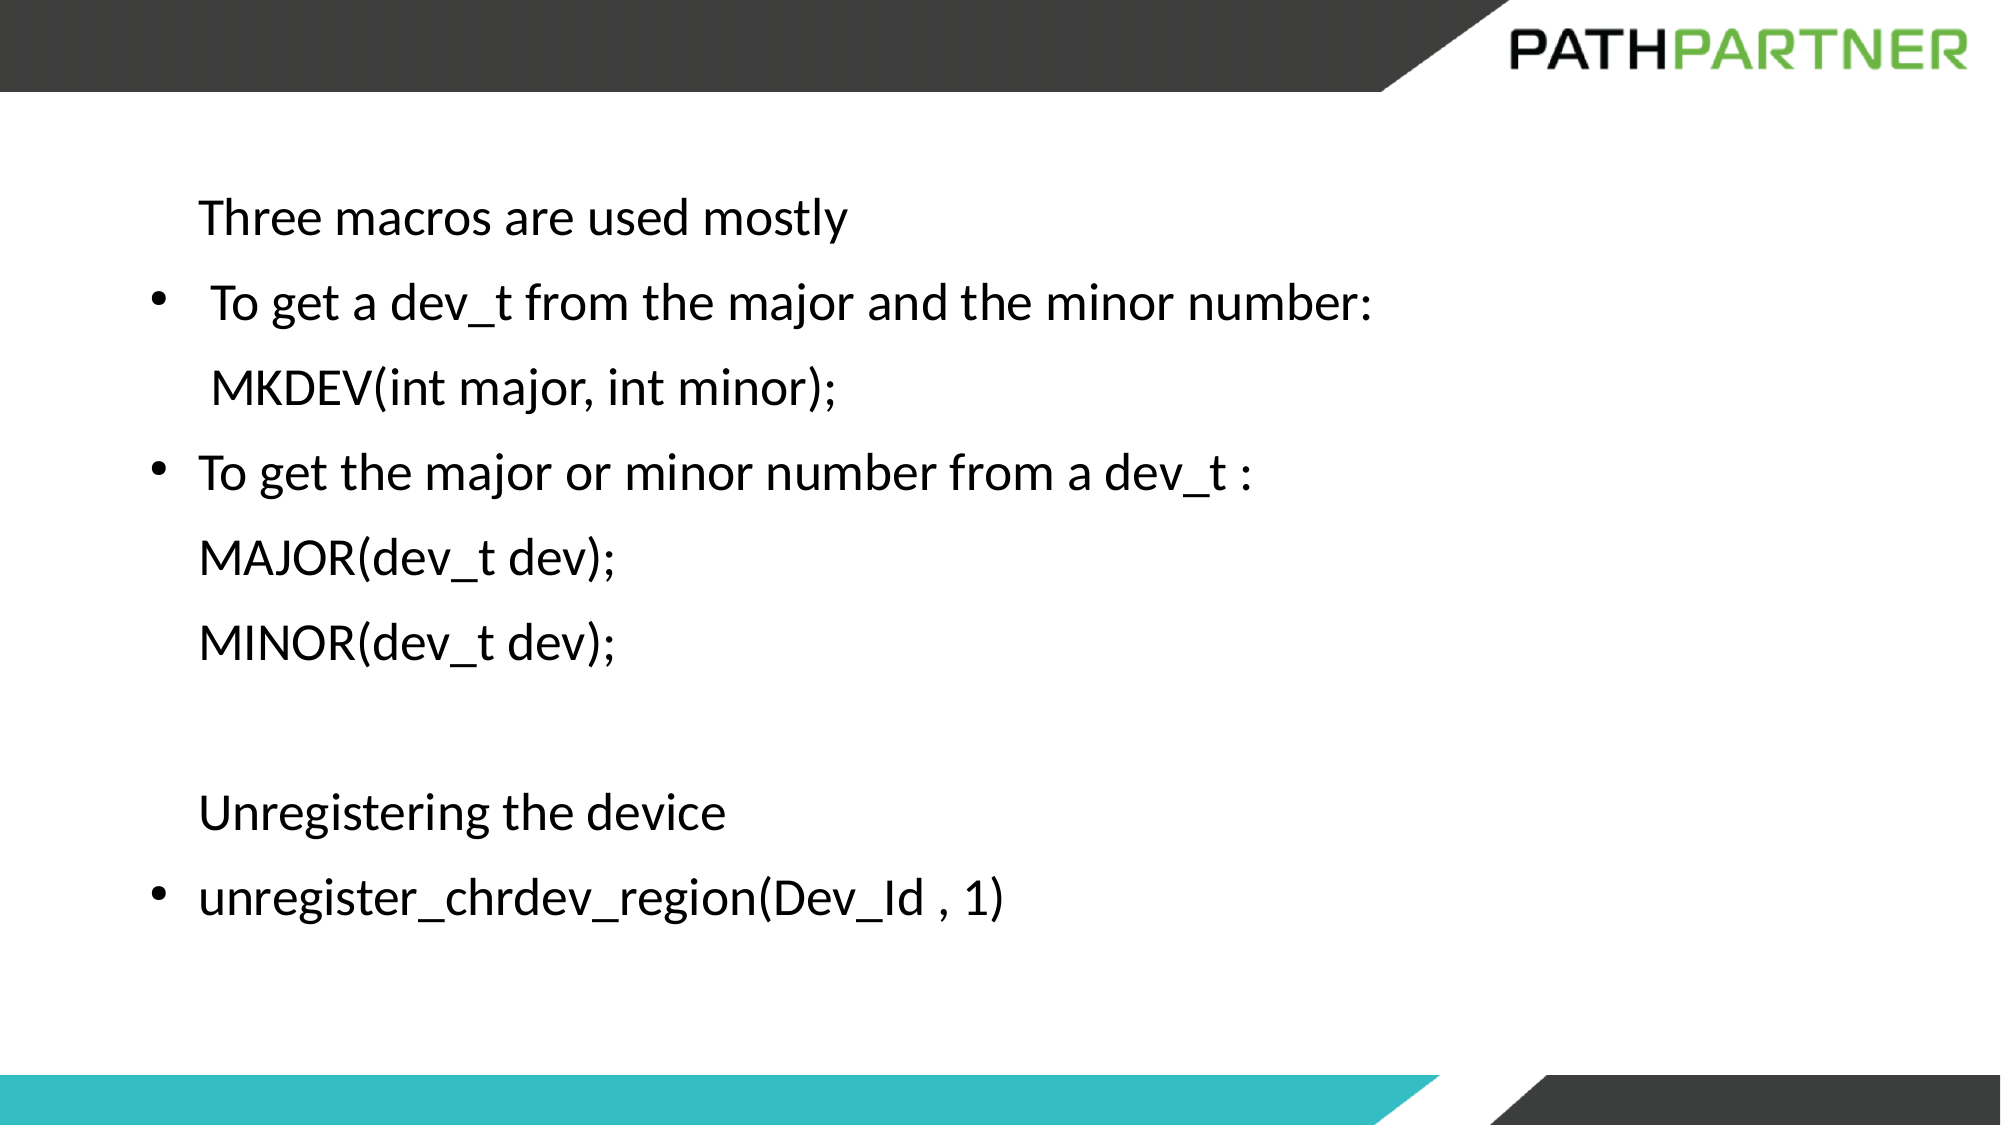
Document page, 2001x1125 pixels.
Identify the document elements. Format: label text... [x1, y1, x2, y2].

picture [0, 1075, 2001, 1125]
picture [0, 0, 2000, 92]
list Three macros are used mostly To get a dev_t from the major and the minor number: MKDEV(int major, int minor); To get the major or minor number from a dev_t : MAJOR(dev_t dev); MINOR(dev_t dev); Unregistering the device unregister_chrdev_region(Dev_Id , 1) [117, 181, 1844, 936]
